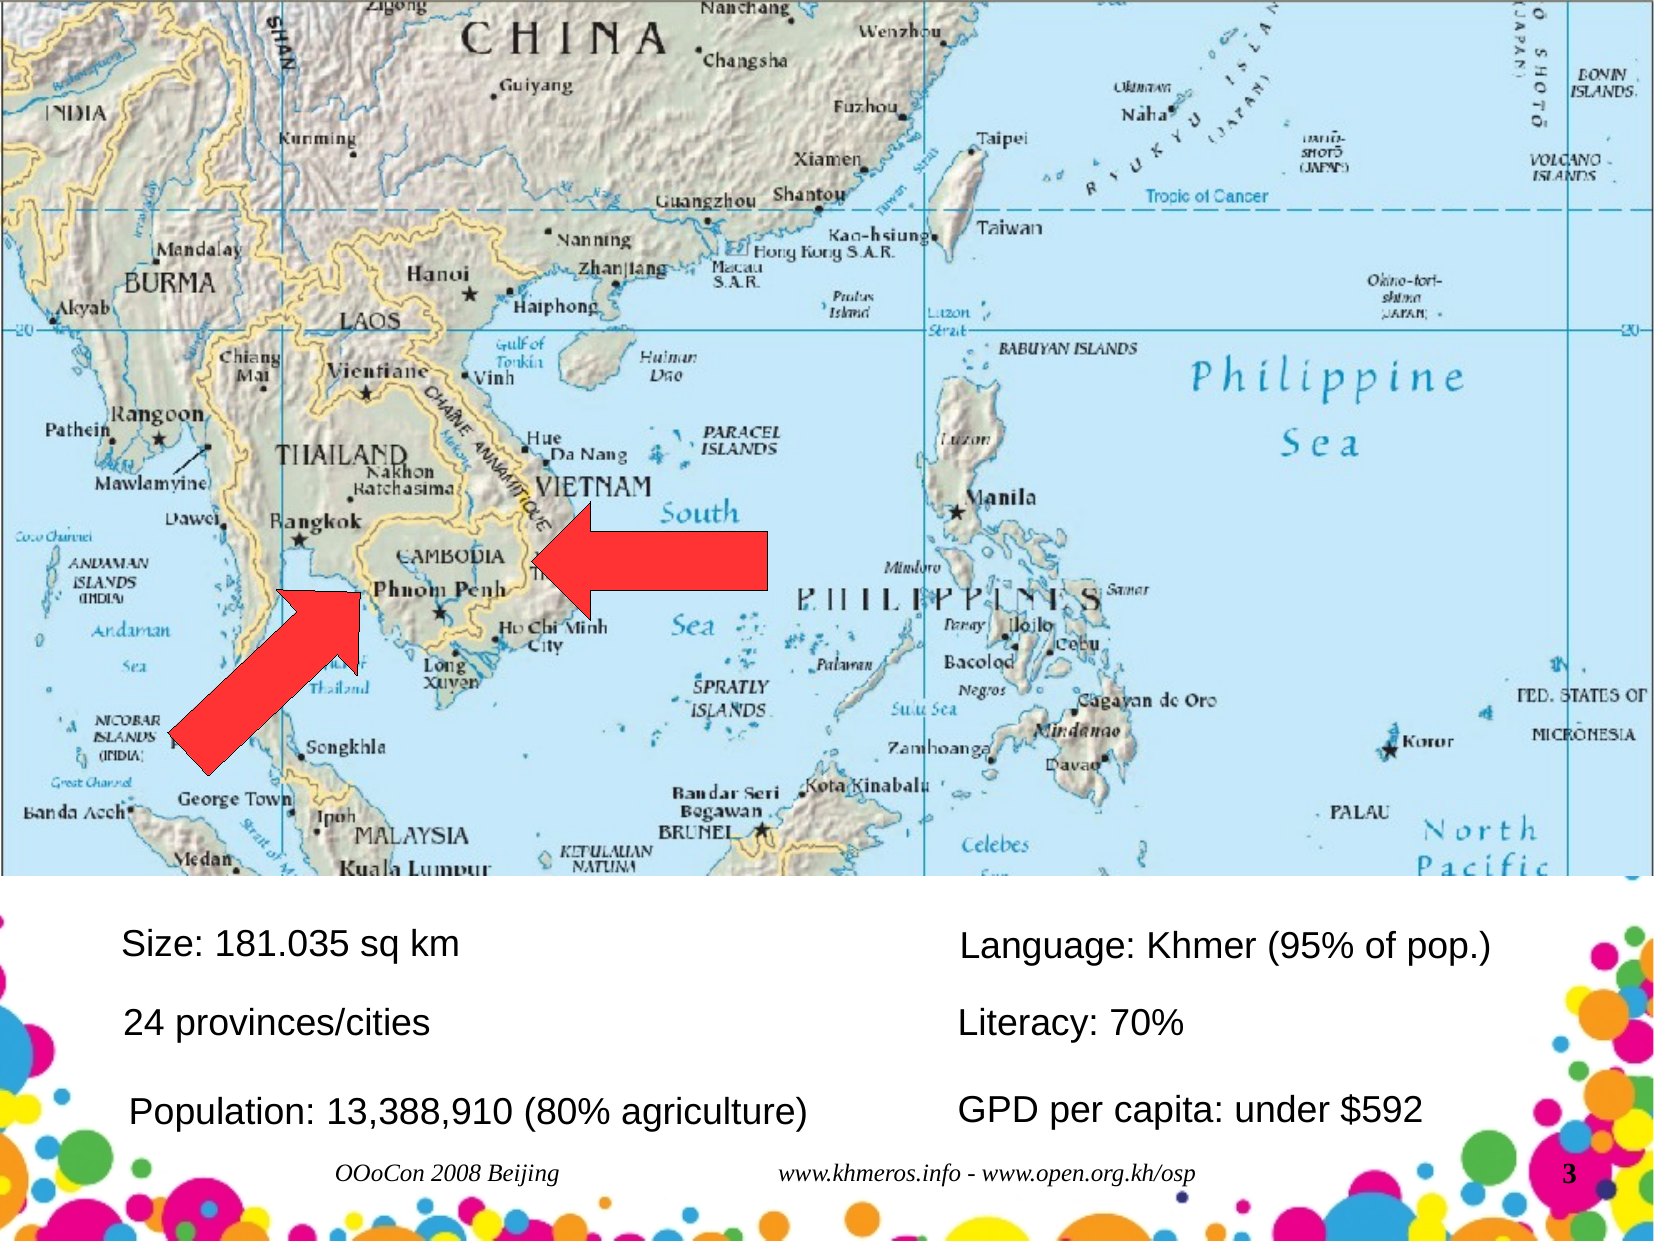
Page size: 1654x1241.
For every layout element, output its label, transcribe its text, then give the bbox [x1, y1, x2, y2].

text_box [531, 501, 768, 621]
text_box Size: 181.035 sq km [106, 915, 476, 973]
text_box Population: 13,388,910 (80% agriculture) [113, 1082, 824, 1140]
text_box GPD per capita: under $592 [942, 1081, 1439, 1138]
text_box 24 provinces/cities [108, 994, 446, 1051]
picture [0, 0, 1654, 1241]
text_box Language: Khmer (95% of pop.) [944, 917, 1508, 975]
text_box Literacy: 70% [942, 994, 1200, 1052]
text_box [167, 589, 361, 776]
